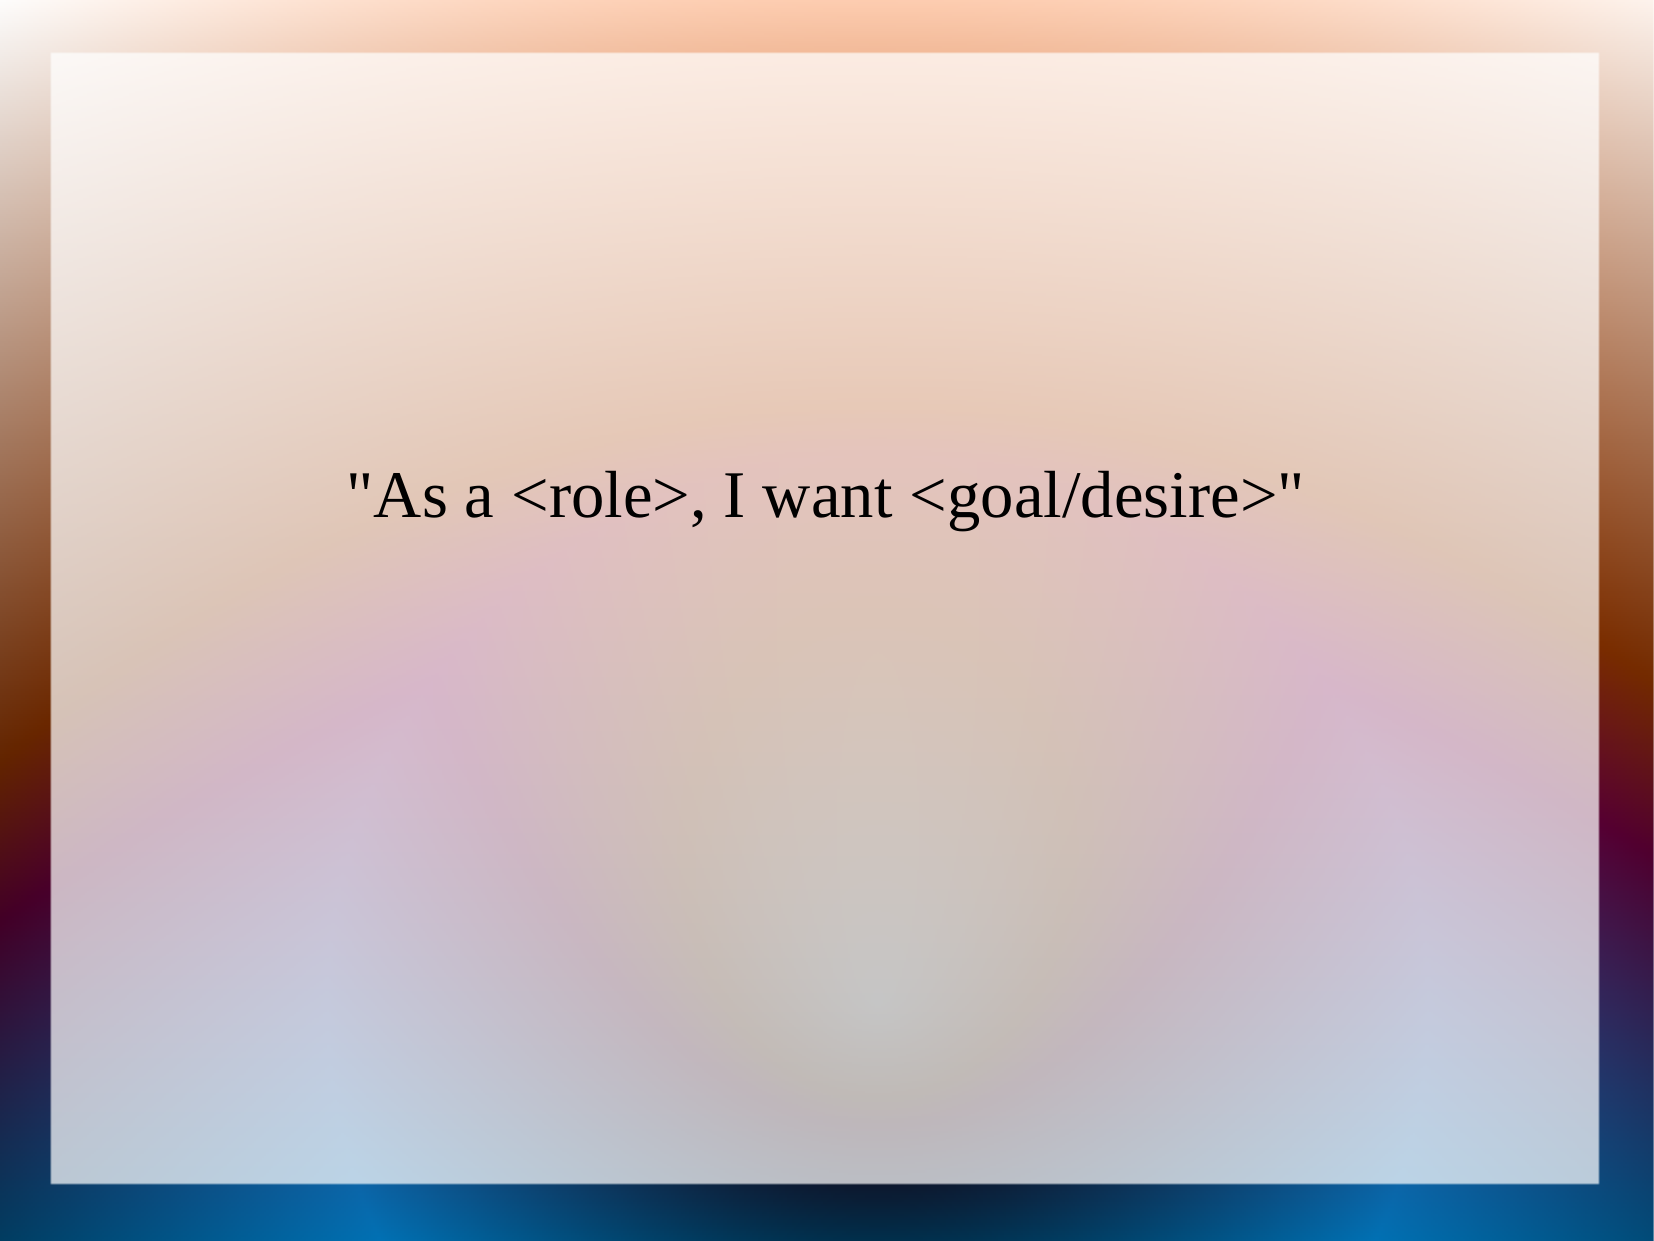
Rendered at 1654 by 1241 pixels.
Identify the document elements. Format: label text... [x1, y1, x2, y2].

subtitle "As a <role>, I want <goal/desire>" [82, 55, 1571, 1010]
picture [0, 0, 1654, 1241]
